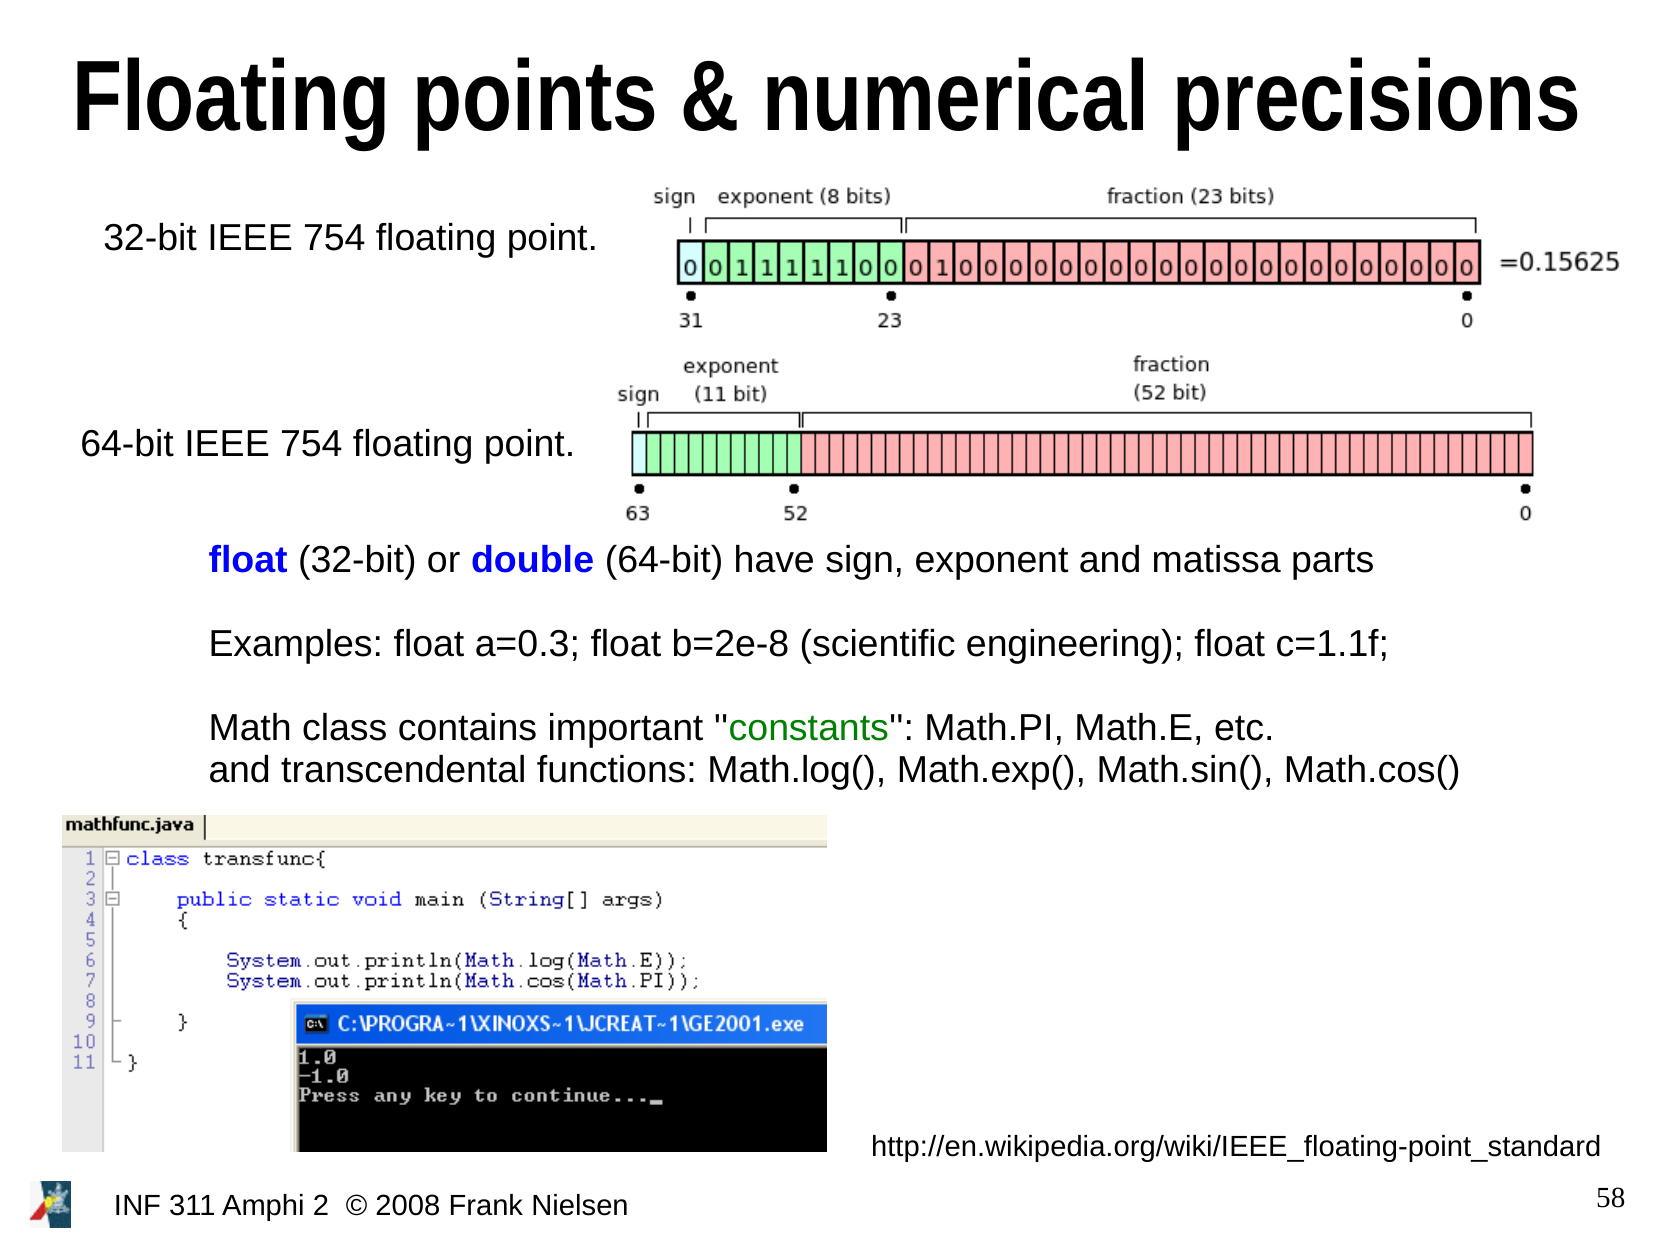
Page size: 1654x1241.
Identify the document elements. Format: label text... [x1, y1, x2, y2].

text_box 32-bit IEEE 754 floating point. [88, 208, 614, 266]
picture [29, 1181, 71, 1228]
text_box http://en.wikipedia.org/wiki/IEEE_floating-point_standard [856, 1122, 1654, 1179]
picture [599, 348, 1565, 544]
text_box Floating points & numerical precisions [29, 29, 1625, 279]
text_box float (32-bit) or double (64-bit) have sign, exponent and matissa parts Examples: float a=0.3; float b=2e-8 (scientific engineering); float c=1.1f; Math class contains important ''constants'': Math.PI, Math.E, etc. and transcendental functions: Math.log(), Math.exp(), Math.sin(), Math.cos() [183, 531, 1477, 800]
picture [62, 815, 827, 1152]
text_box 64-bit IEEE 754 floating point. [65, 415, 591, 473]
picture [649, 169, 1627, 337]
